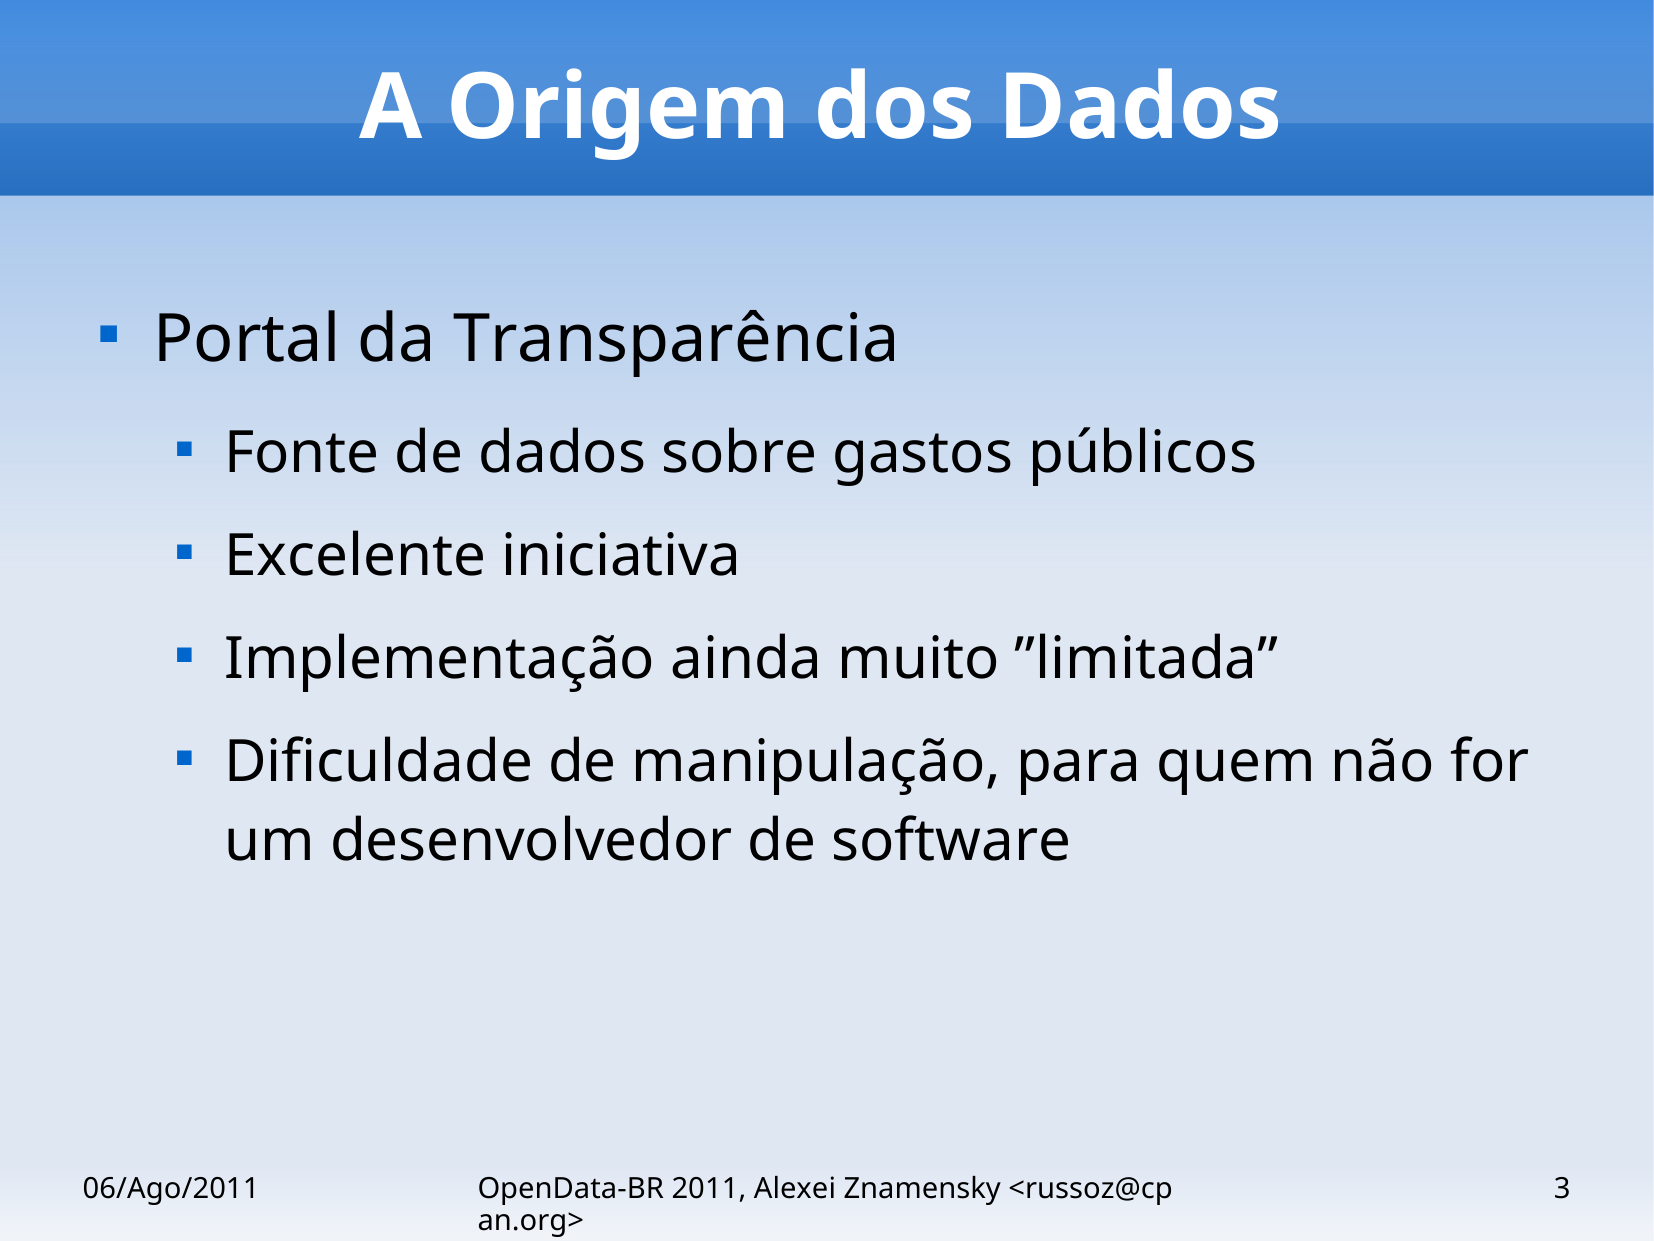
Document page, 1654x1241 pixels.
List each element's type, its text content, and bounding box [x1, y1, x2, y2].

picture [0, 0, 1654, 1241]
title A Origem dos Dados [76, 7, 1565, 200]
list Portal da Transparência Fonte de dados sobre gastos públicos Excelente iniciativa Implementação ainda muito ”limitada” Dificuldade de manipulação, para quem não for um desenvolvedor de software [82, 290, 1571, 1094]
